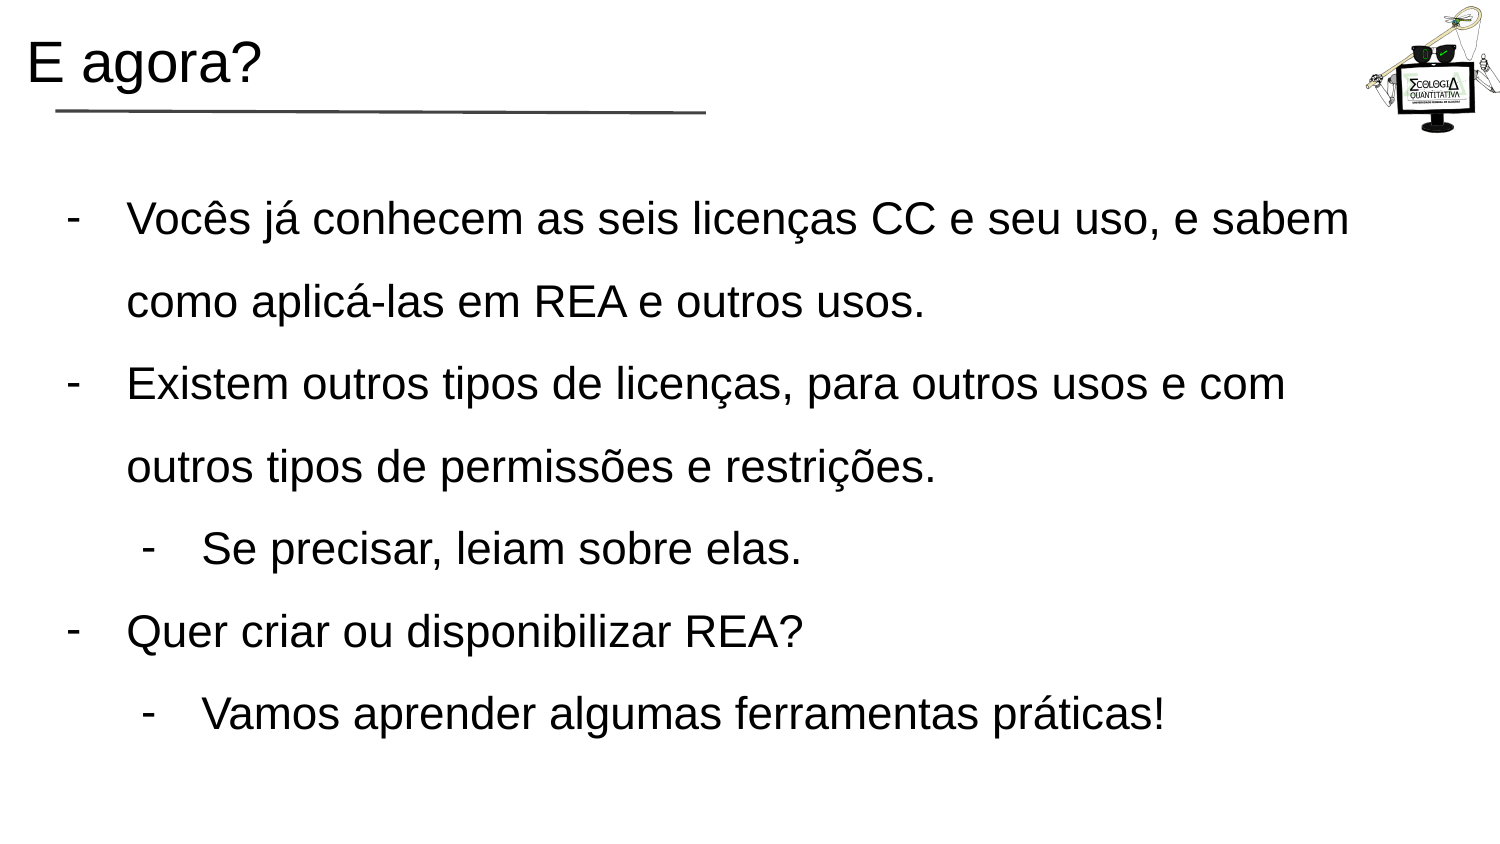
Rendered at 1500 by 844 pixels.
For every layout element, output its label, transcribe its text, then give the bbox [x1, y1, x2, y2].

text_box Vocês já conhecem as seis licenças CC e seu uso, e sabem como aplicá-las em REA e outros usos. Existem outros tipos de licenças, para outros usos e com outros tipos de permissões e restrições. Se precisar, leiam sobre elas. Quer criar ou disponibilizar REA? Vamos aprender algumas ferramentas práticas! [36, 146, 1412, 801]
picture [1365, 3, 1500, 135]
text_box E agora? [11, 9, 1210, 117]
